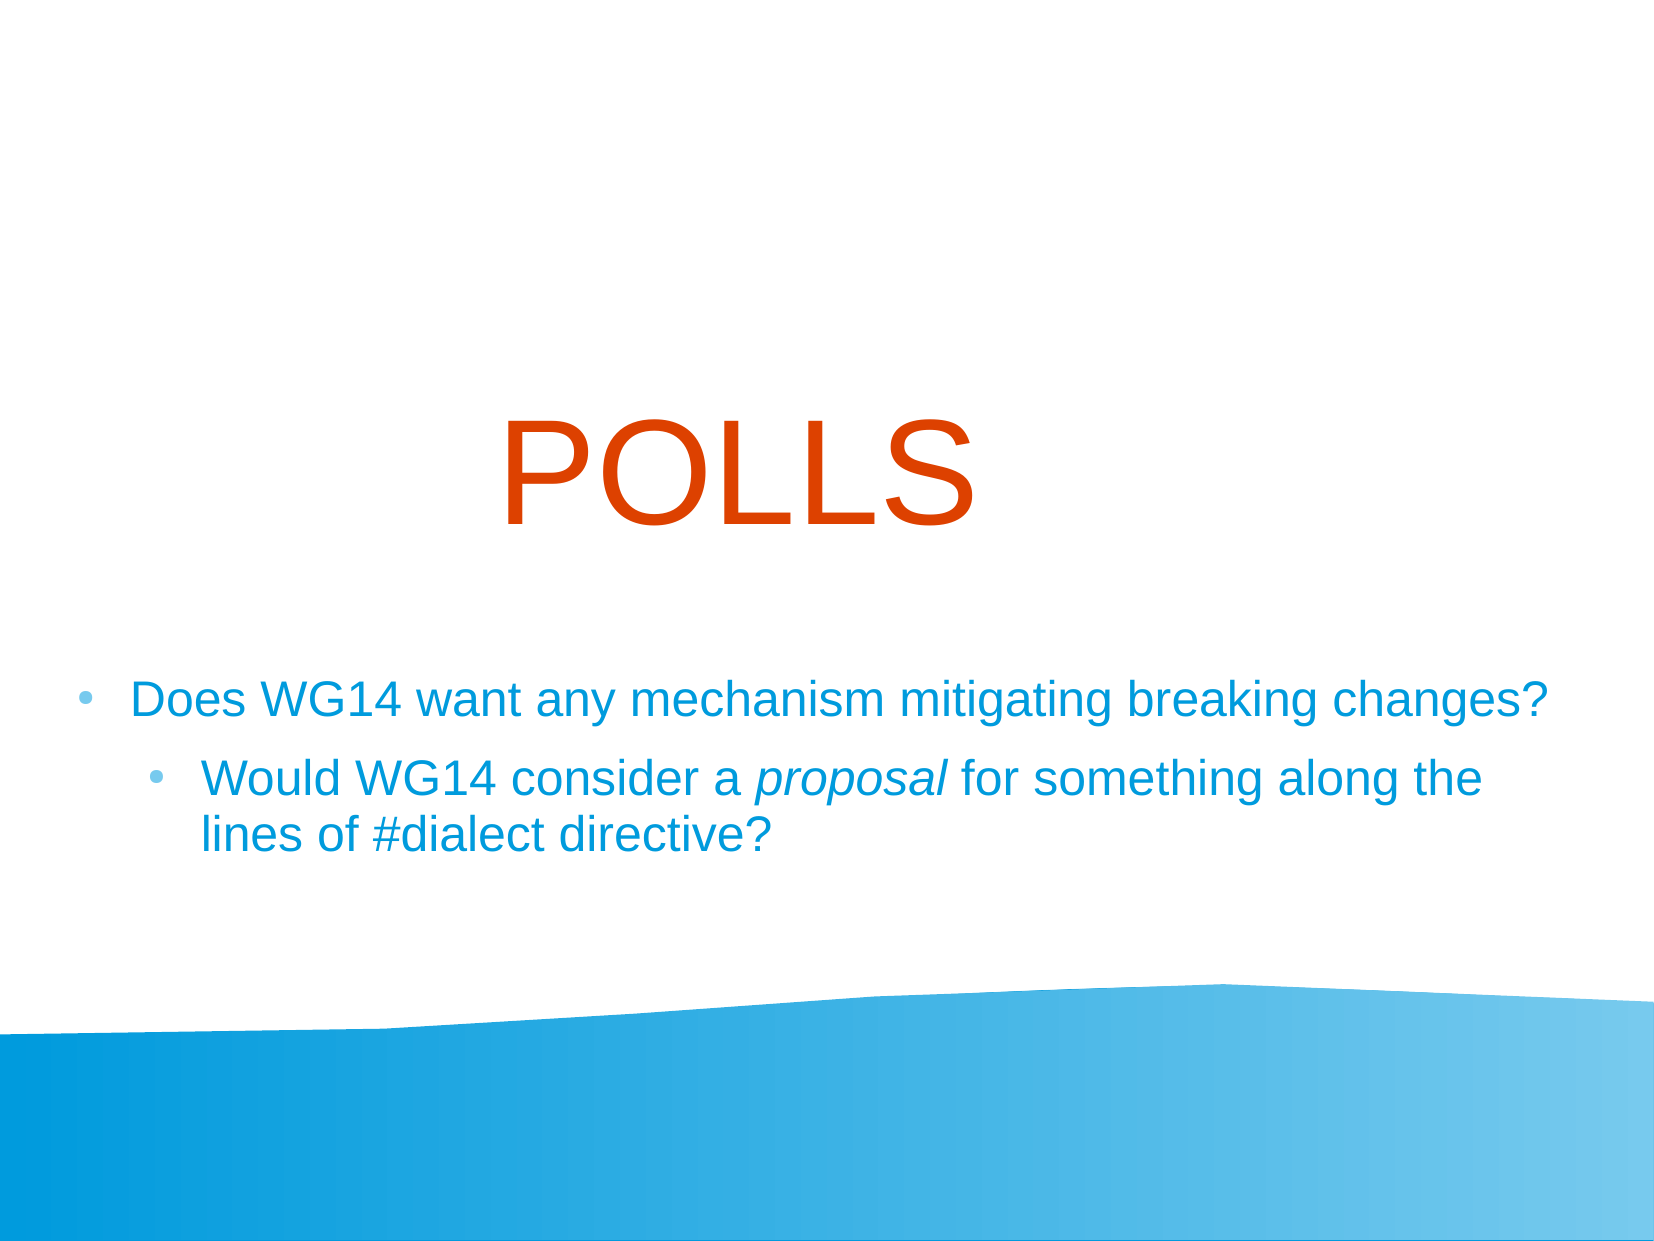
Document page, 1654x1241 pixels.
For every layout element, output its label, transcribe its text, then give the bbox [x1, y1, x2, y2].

list Does WG14 want any mechanism mitigating breaking changes? Would WG14 consider a proposal for something along the lines of #dialect directive? [59, 671, 1595, 916]
title POLLS [0, 354, 1477, 591]
